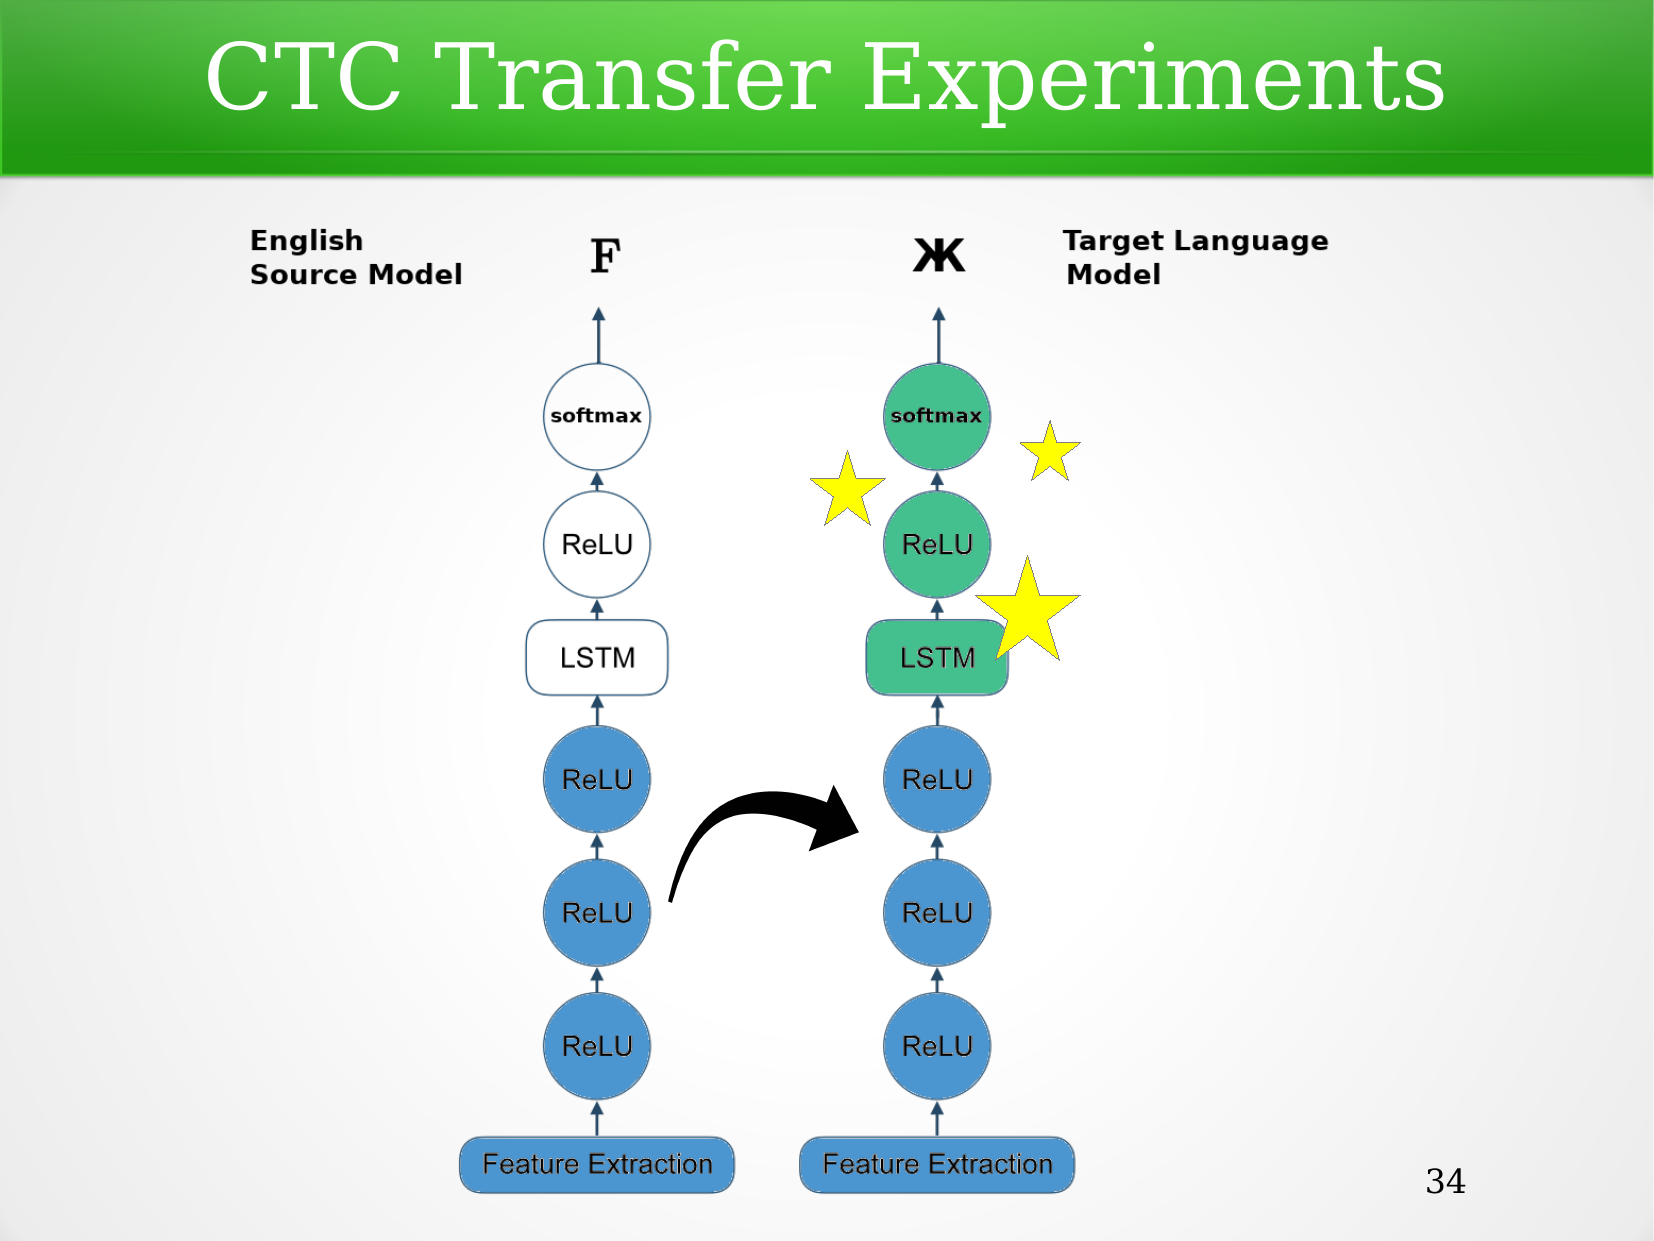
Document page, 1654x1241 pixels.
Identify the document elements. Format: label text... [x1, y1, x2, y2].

text_box [975, 555, 1081, 661]
text_box [810, 450, 886, 526]
picture [0, 0, 1654, 1241]
text_box [1020, 420, 1081, 481]
title CTC Transfer Experiments [82, 11, 1571, 154]
